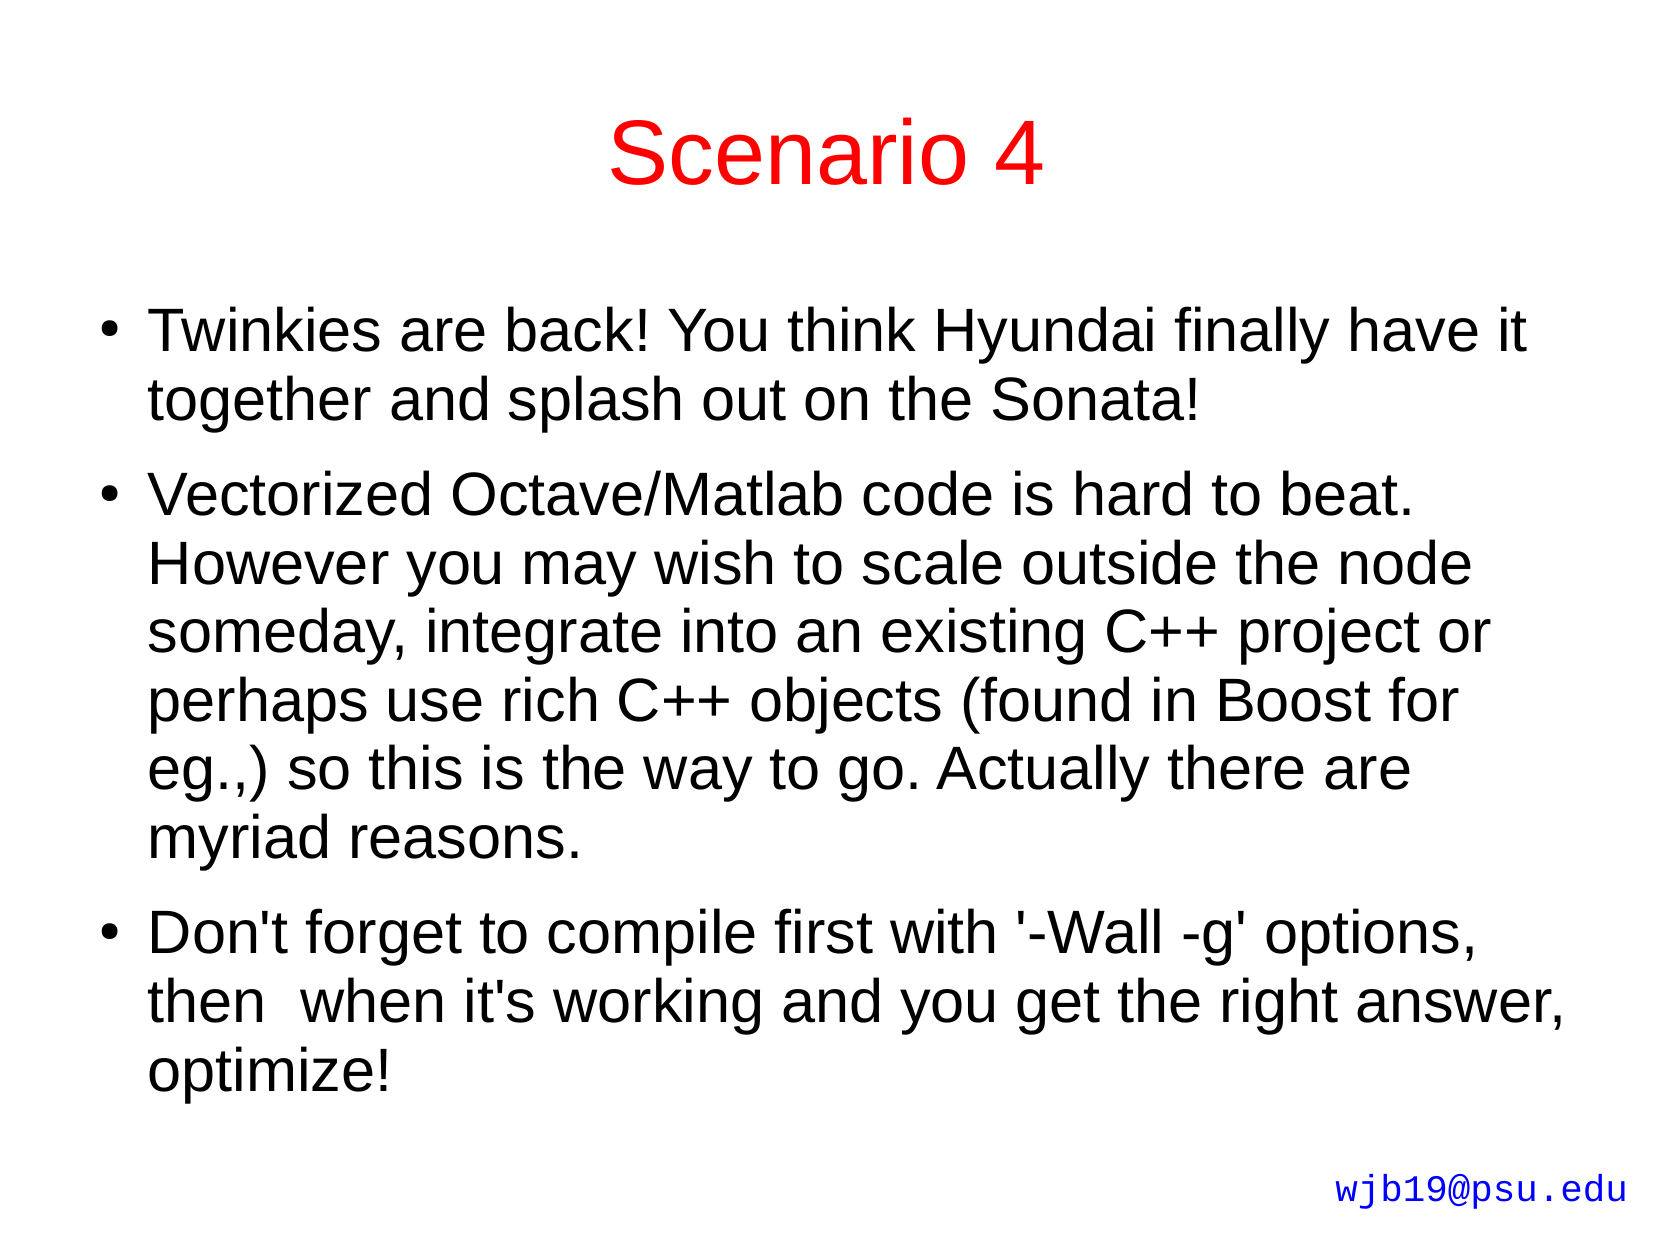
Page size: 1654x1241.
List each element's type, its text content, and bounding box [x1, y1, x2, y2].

title Scenario 4 [82, 49, 1571, 257]
list Twinkies are back! You think Hyundai finally have it together and splash out on the Sonata! Vectorized Octave/Matlab code is hard to beat. However you may wish to scale outside the node someday, integrate into an existing C++ project or perhaps use rich C++ objects (found in Boost for eg.,) so this is the way to go. Actually there are myriad reasons. Don't forget to compile first with '-Wall -g' options, then when it's working and you get the right answer, optimize! [82, 296, 1576, 1111]
text_box wjb19@psu.edu [1320, 1162, 1643, 1220]
